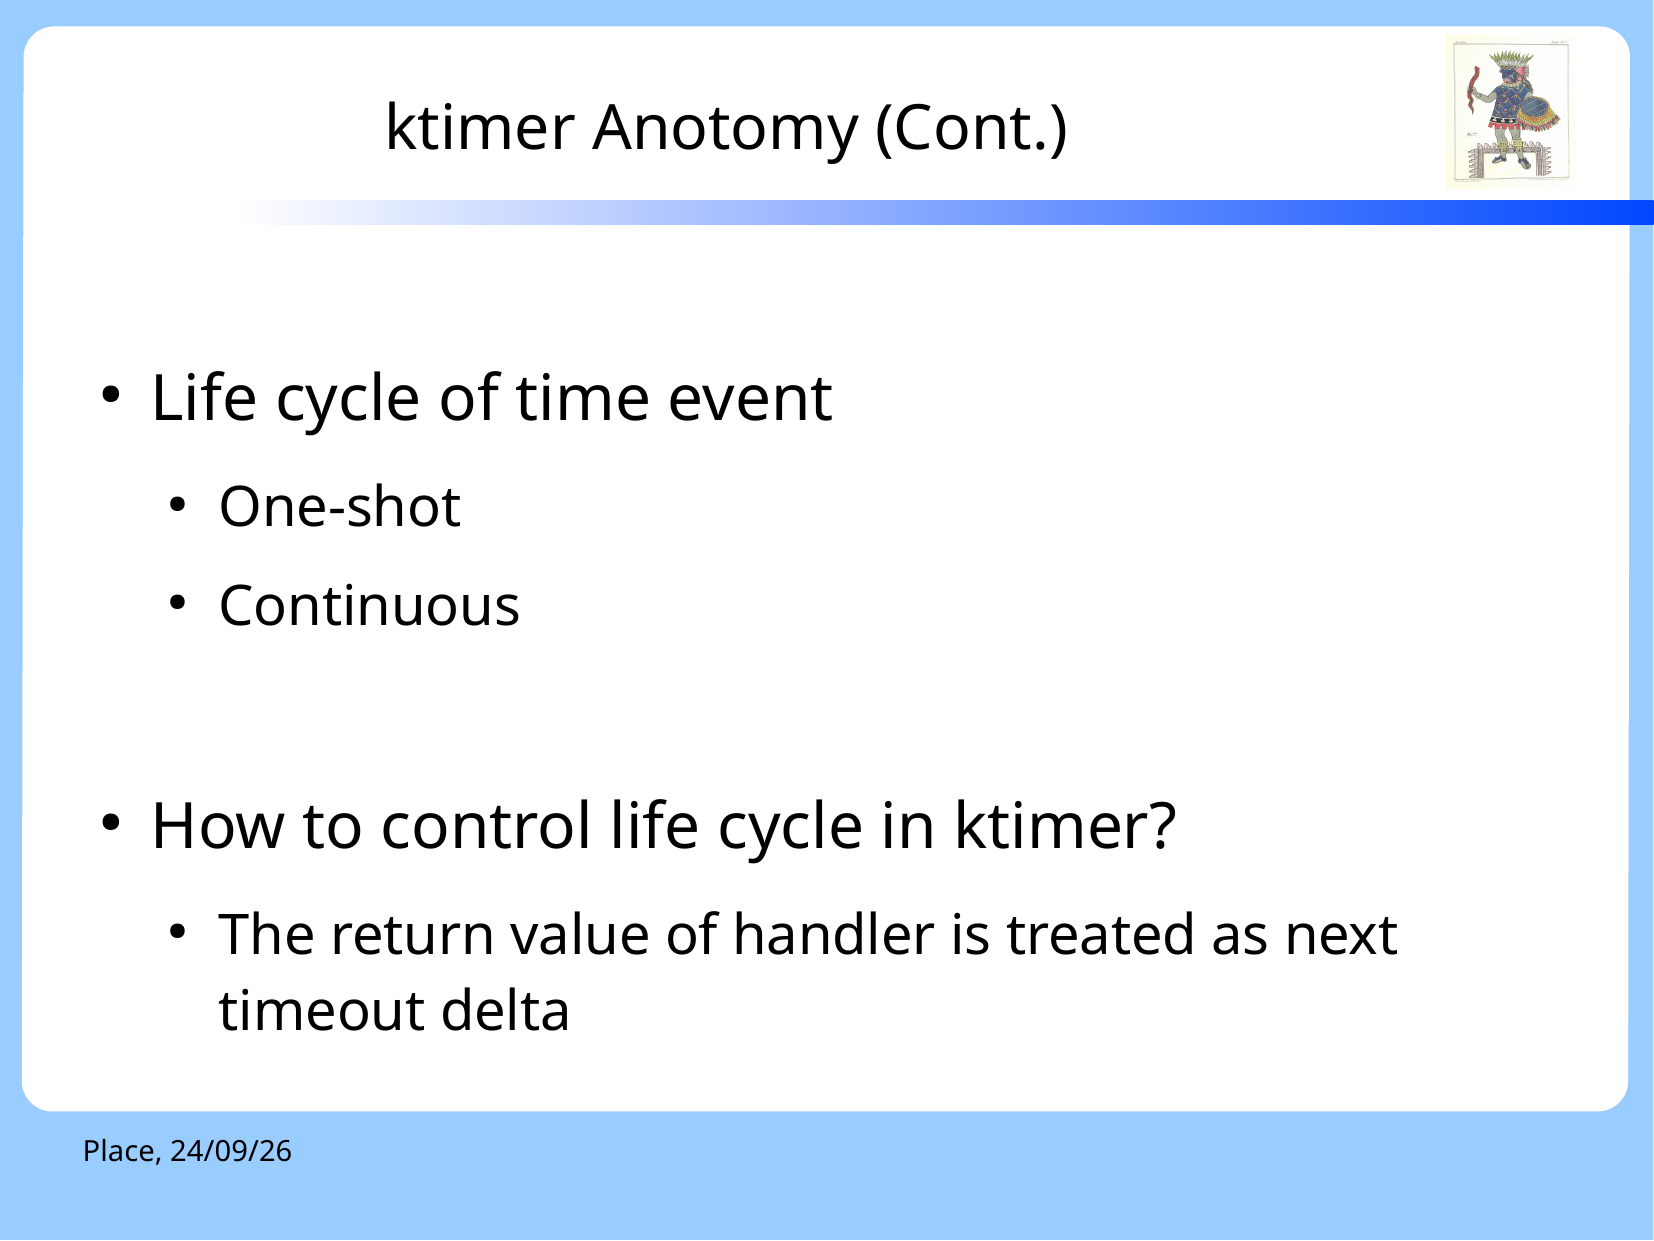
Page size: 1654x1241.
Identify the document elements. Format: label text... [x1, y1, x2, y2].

title ktimer Anotomy (Cont.) [82, 49, 1371, 201]
picture [1446, 35, 1577, 189]
list Life cycle of time event One-shot Continuous How to control life cycle in ktimer? The return value of handler is treated as next timeout delta [82, 236, 1571, 1055]
